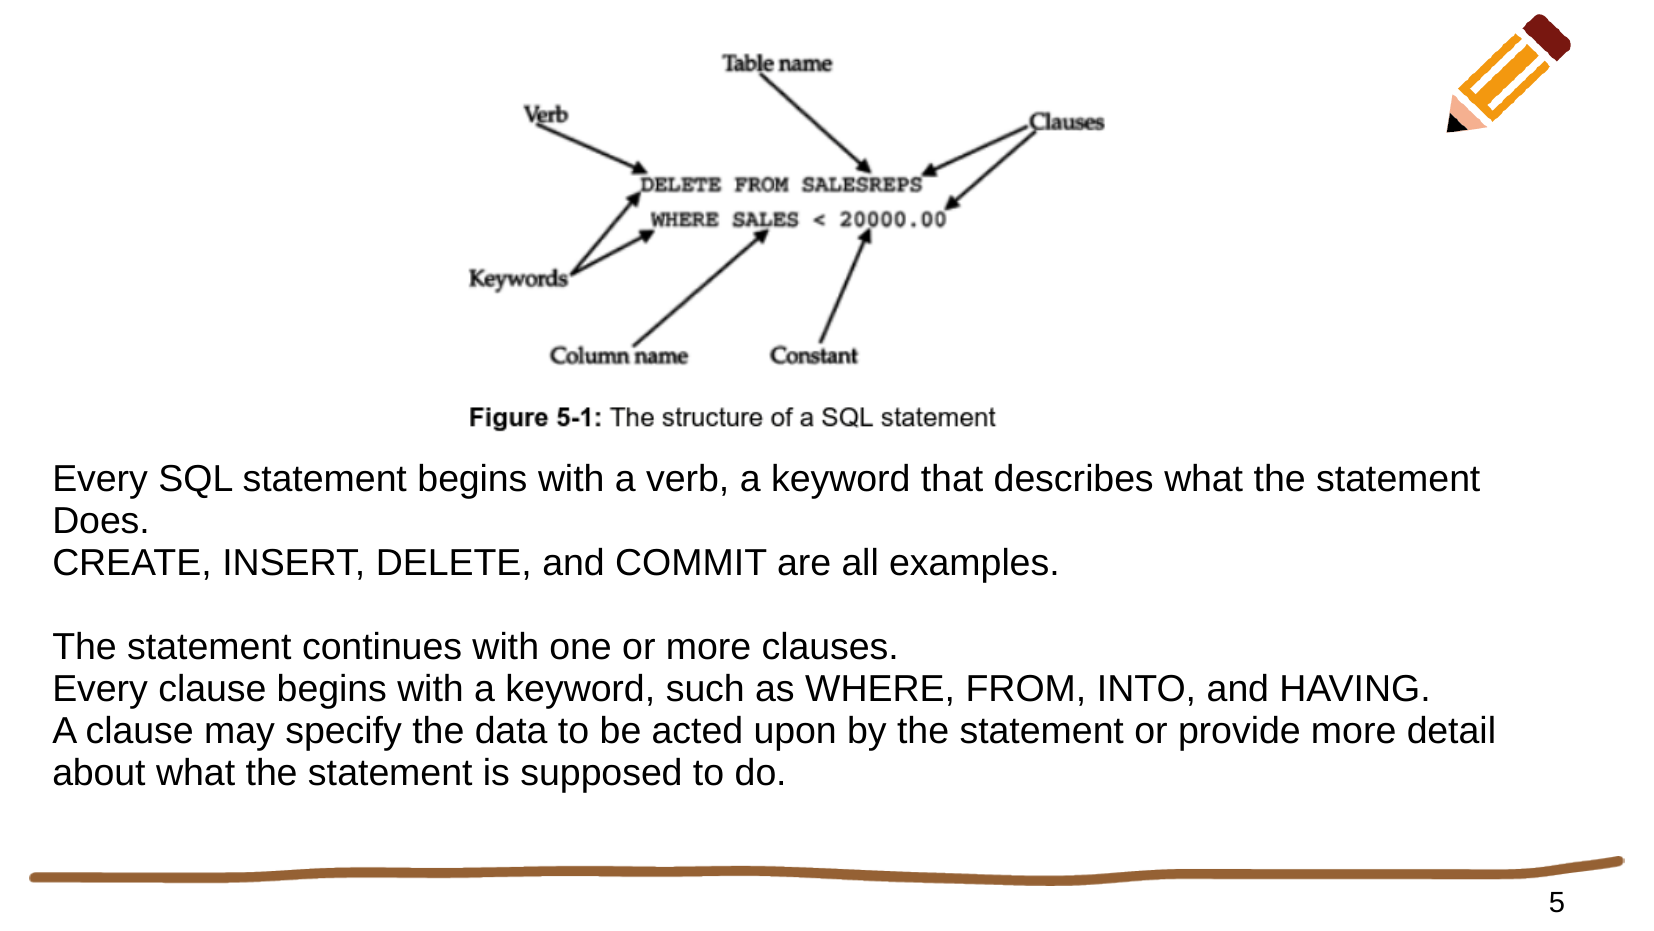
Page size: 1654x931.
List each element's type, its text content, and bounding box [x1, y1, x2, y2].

picture [29, 856, 1625, 886]
text_box Every SQL statement begins with a verb, a keyword that describes what the statement Does. CREATE, INSERT, DELETE, and COMMIT are all examples. The statement continues with one or more clauses. Every clause begins with a keyword, such as WHERE, FROM, INTO, and HAVING. A clause may specify the data to be acted upon by the statement or provide more detail about what the statement is supposed to do. [37, 450, 1613, 843]
picture [1446, 14, 1571, 133]
picture [433, 35, 1163, 450]
